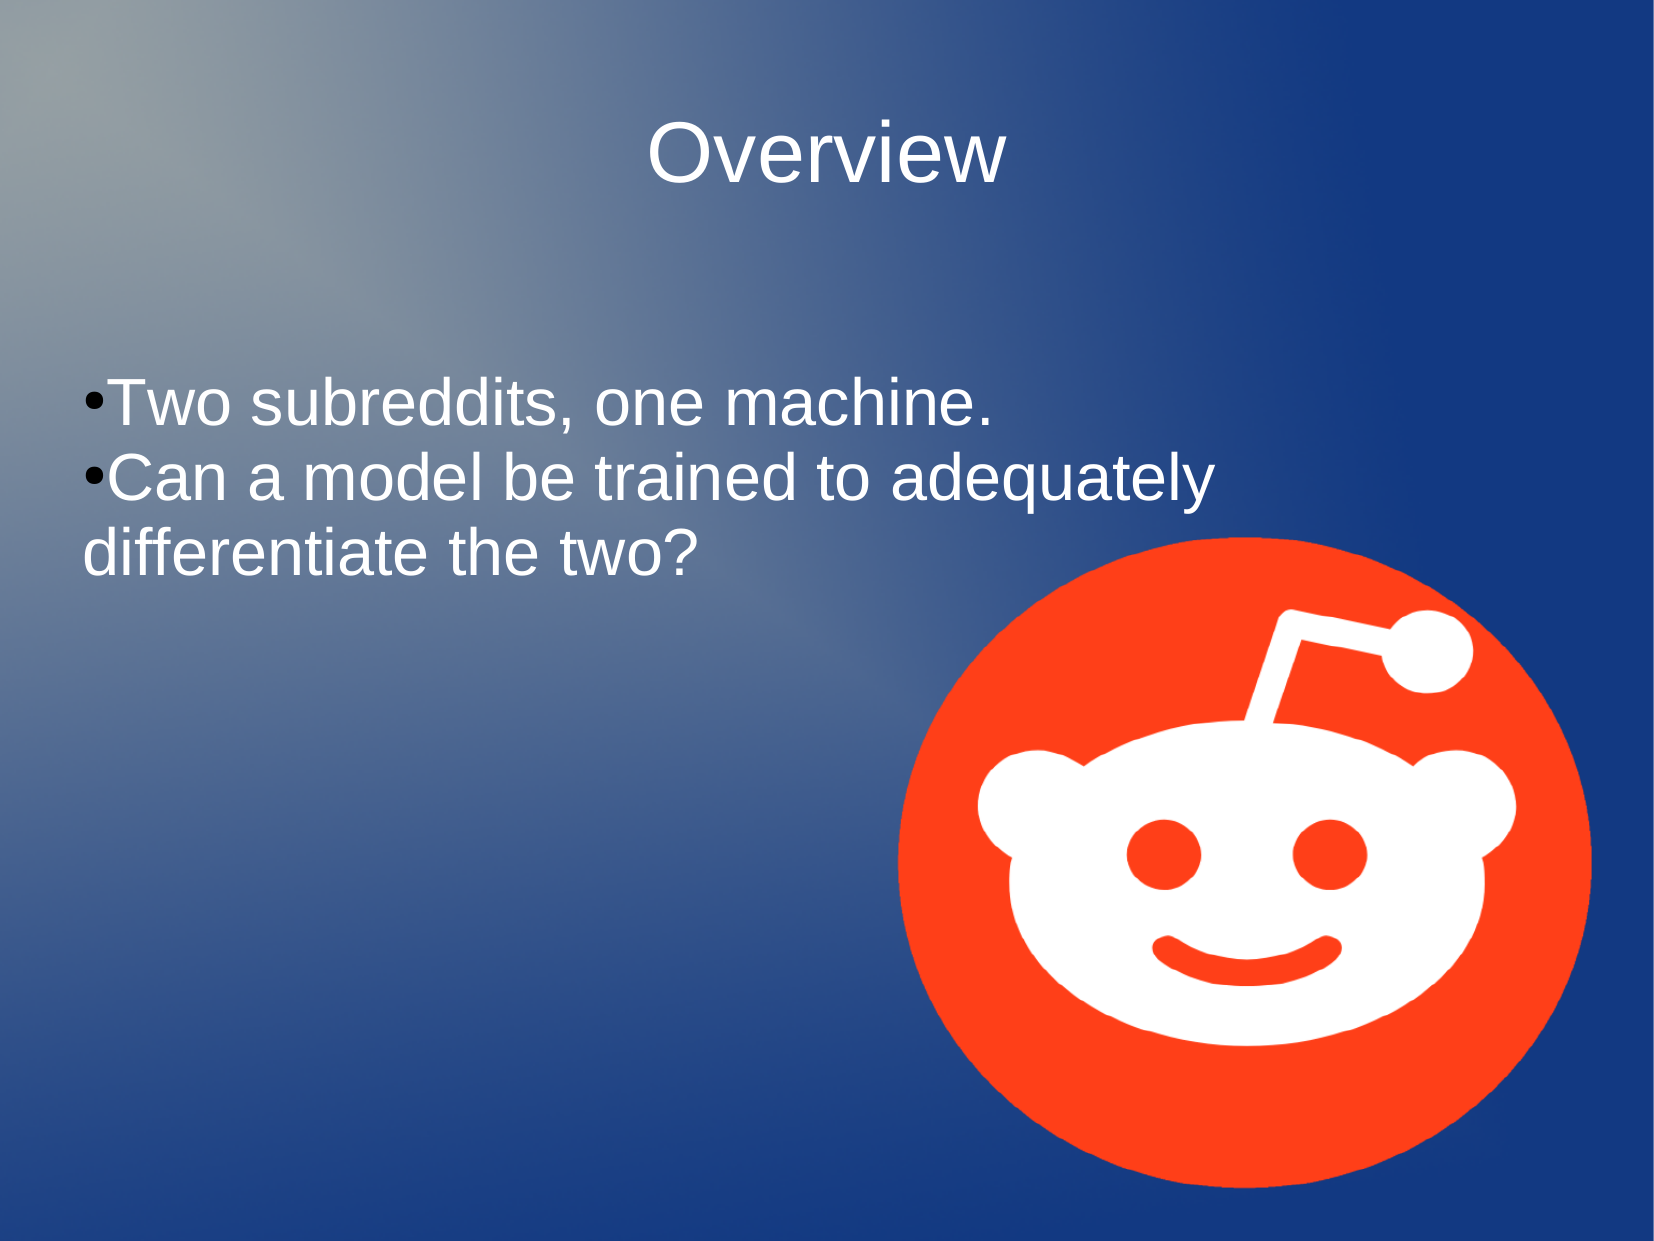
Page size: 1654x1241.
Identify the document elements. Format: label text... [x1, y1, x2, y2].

picture [0, 0, 1654, 1241]
title Overview [82, 49, 1571, 257]
subtitle Two subreddits, one machine. Can a model be trained to adequately differentiate the two? [82, 290, 1571, 1109]
